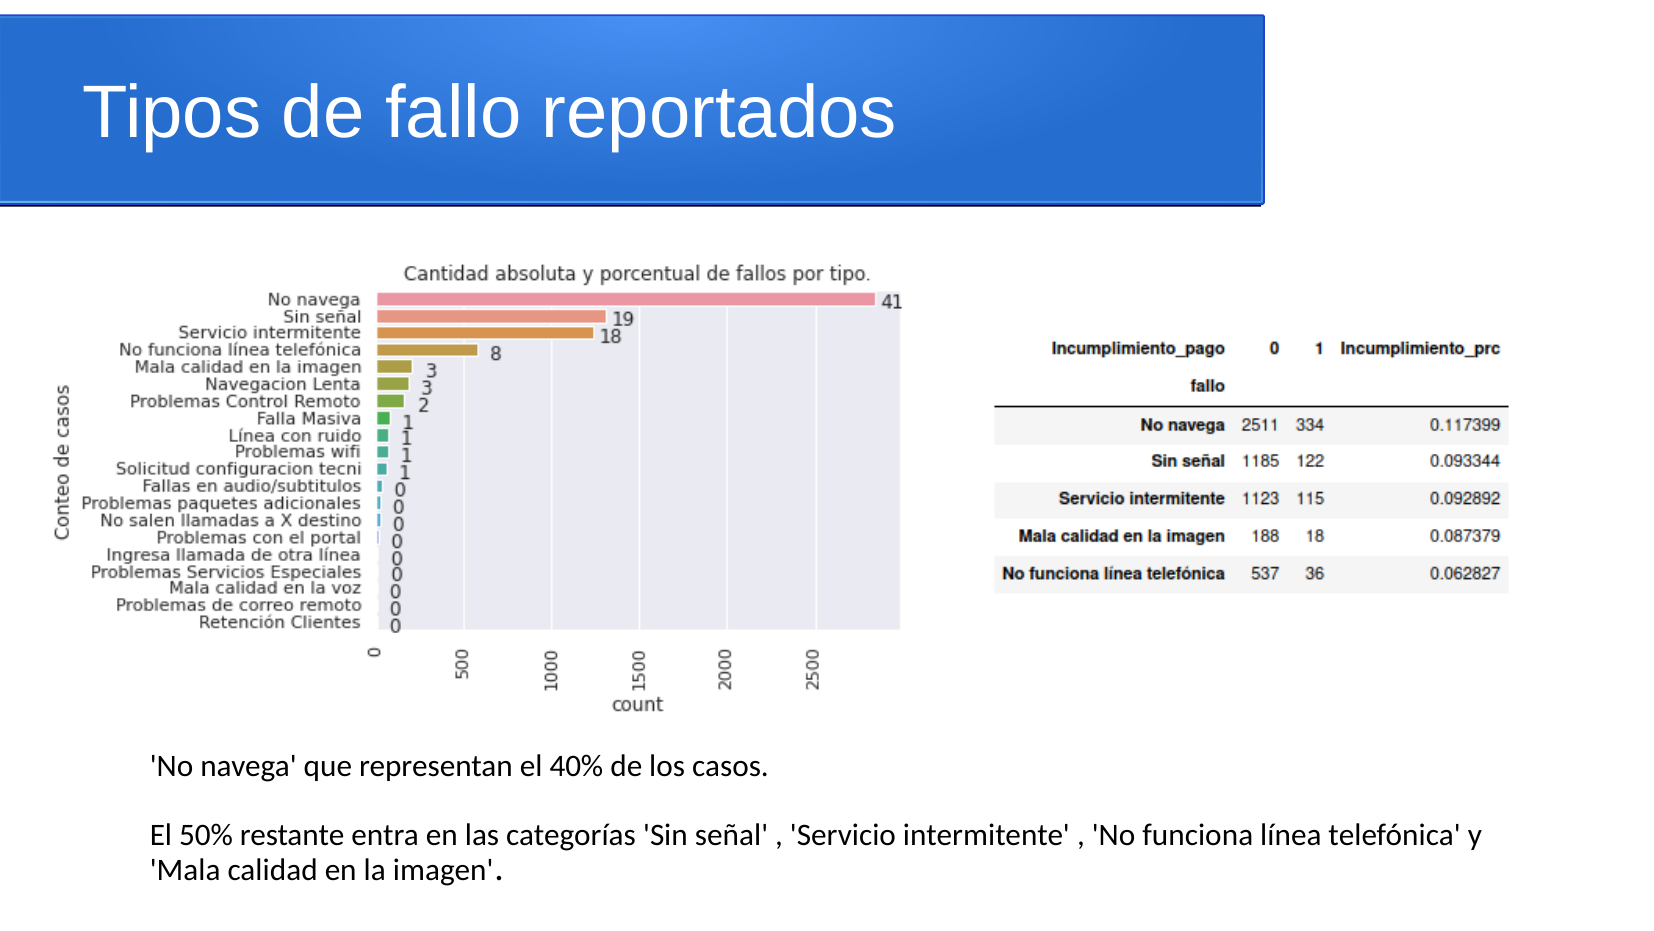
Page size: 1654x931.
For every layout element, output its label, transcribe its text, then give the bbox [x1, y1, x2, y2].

text_box 'No navega' que representan el 40% de los casos. El 50% restante entra en las categorías 'Sin señal' , 'Servicio intermitente' , 'No funciona línea telefónica' y 'Mala calidad en la imagen'. [135, 745, 1516, 898]
title Tipos de fallo reportados [82, 35, 1235, 189]
picture [44, 254, 916, 727]
picture [990, 320, 1512, 601]
